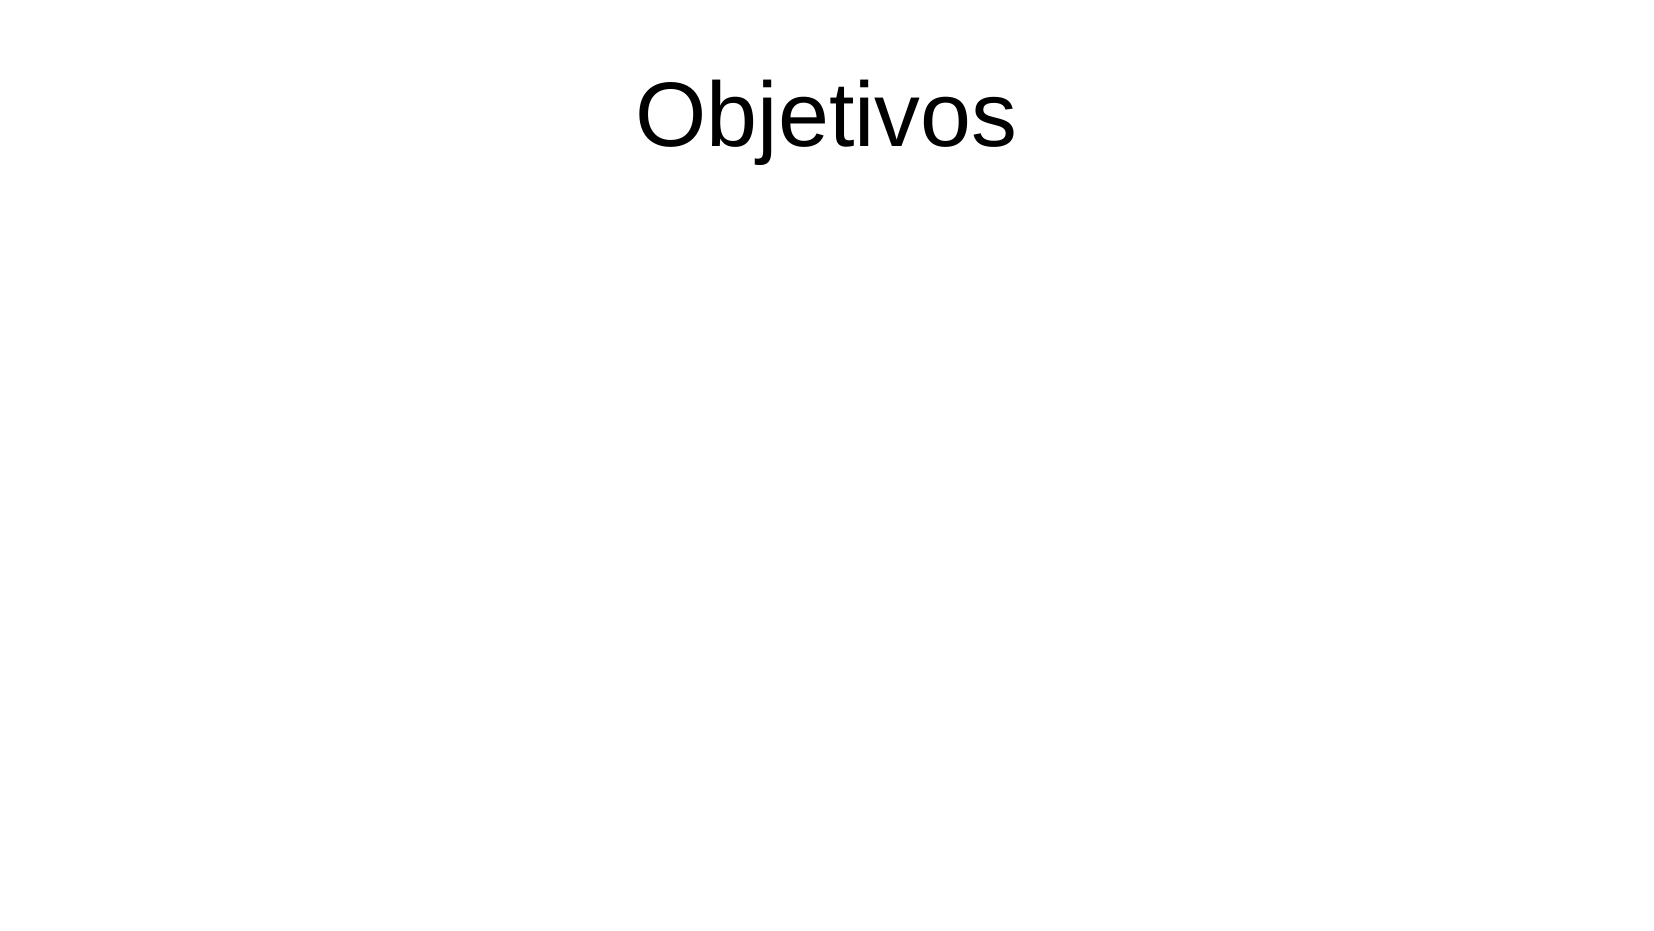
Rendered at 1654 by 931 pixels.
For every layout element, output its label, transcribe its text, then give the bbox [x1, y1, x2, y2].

title Objetivos [82, 37, 1571, 193]
